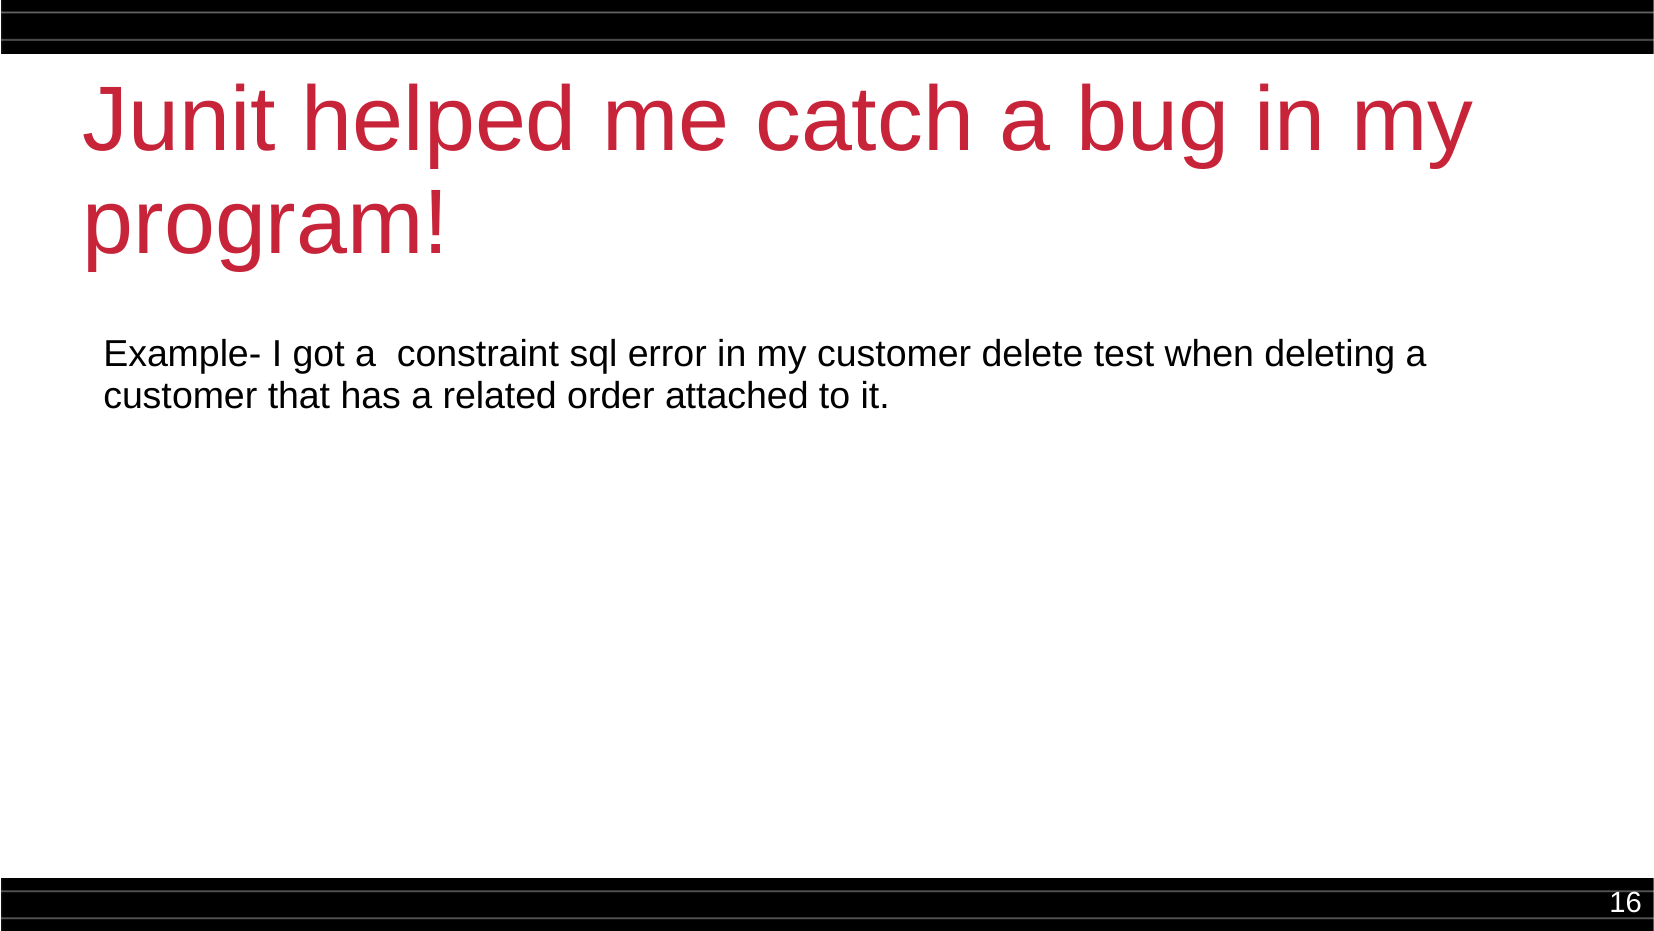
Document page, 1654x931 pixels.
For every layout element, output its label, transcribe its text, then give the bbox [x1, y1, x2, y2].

text_box Example- I got a constraint sql error in my customer delete test when deleting a customer that has a related order attached to it. [88, 324, 1536, 424]
picture [1, 0, 1654, 54]
picture [1, 878, 1654, 931]
title Junit helped me catch a bug in my program! [82, 67, 1571, 273]
